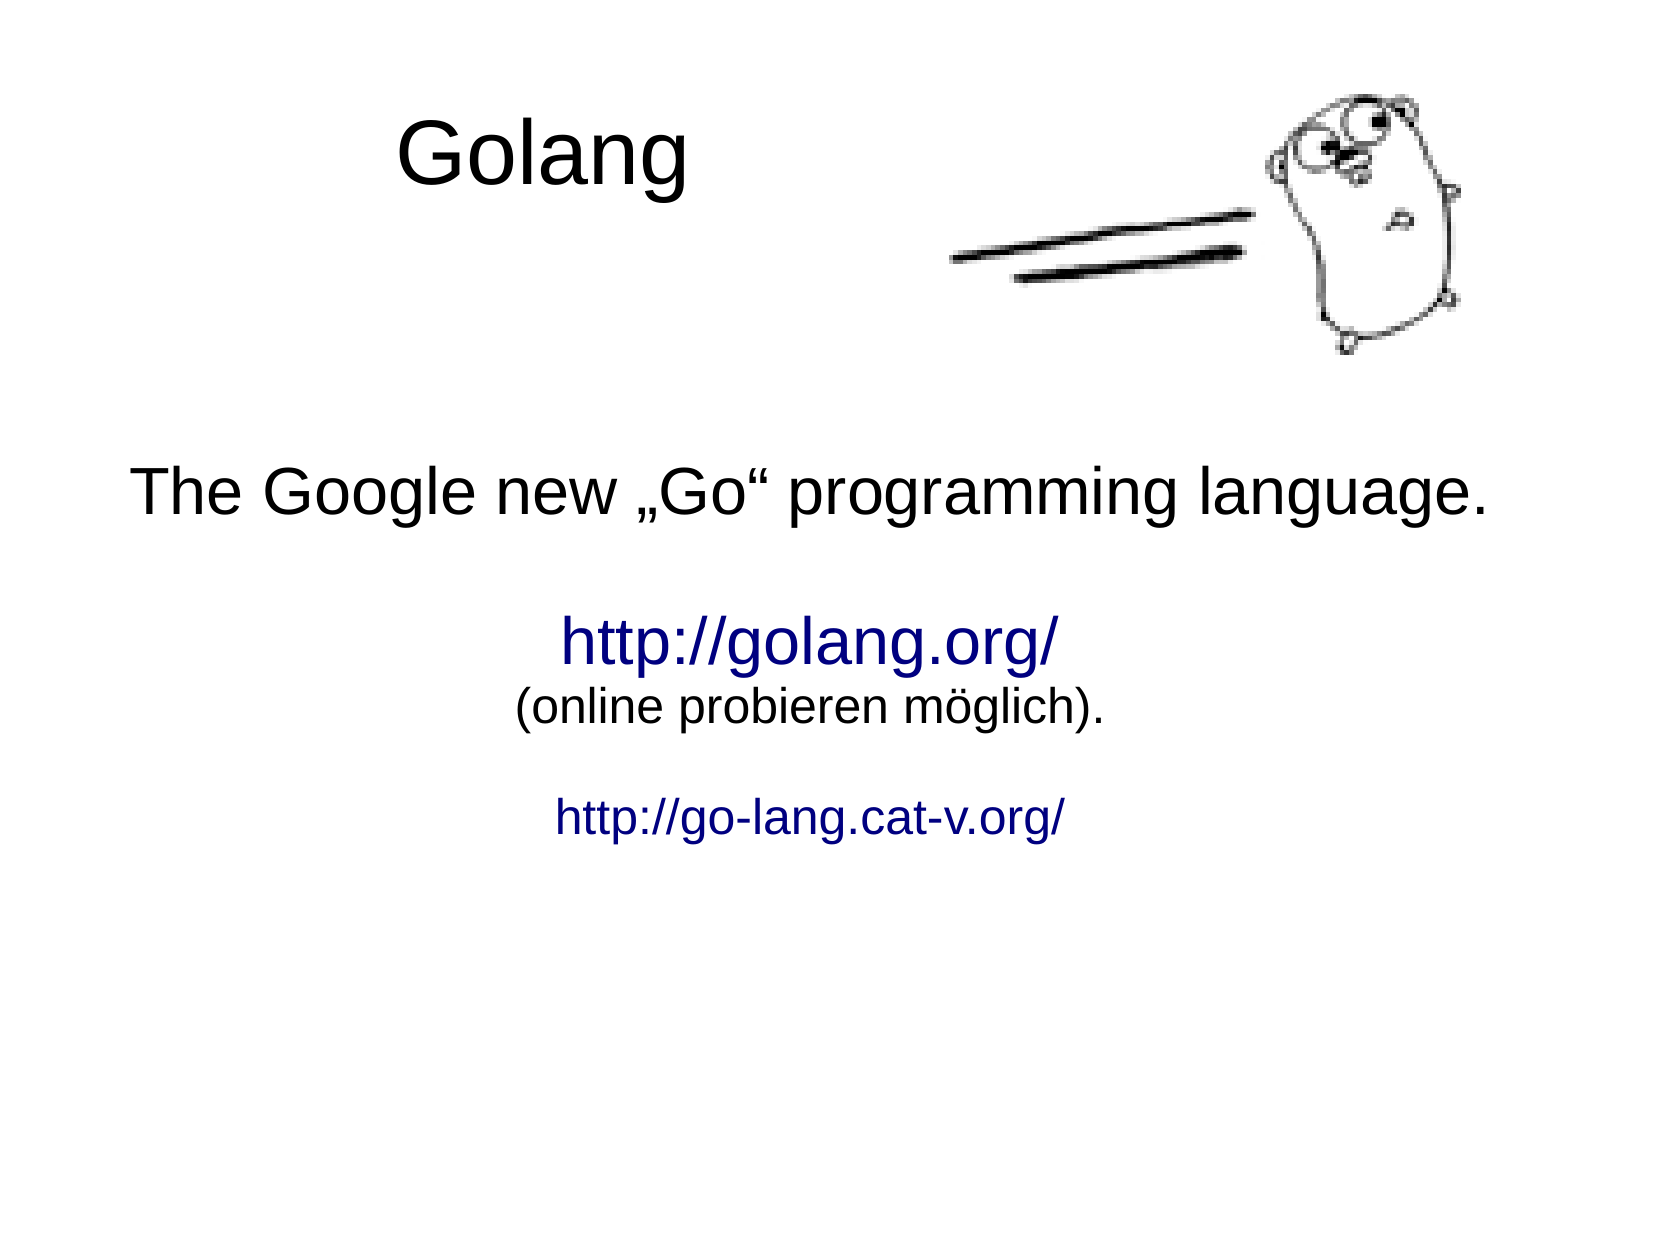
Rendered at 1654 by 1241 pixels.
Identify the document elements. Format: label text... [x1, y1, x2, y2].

title Golang [82, 49, 1004, 257]
subtitle The Google new „Go“ programming language. http://golang.org/ (online probieren möglich). http://go-lang.cat-v.org/ [82, 290, 1538, 1010]
picture [791, 94, 1503, 355]
